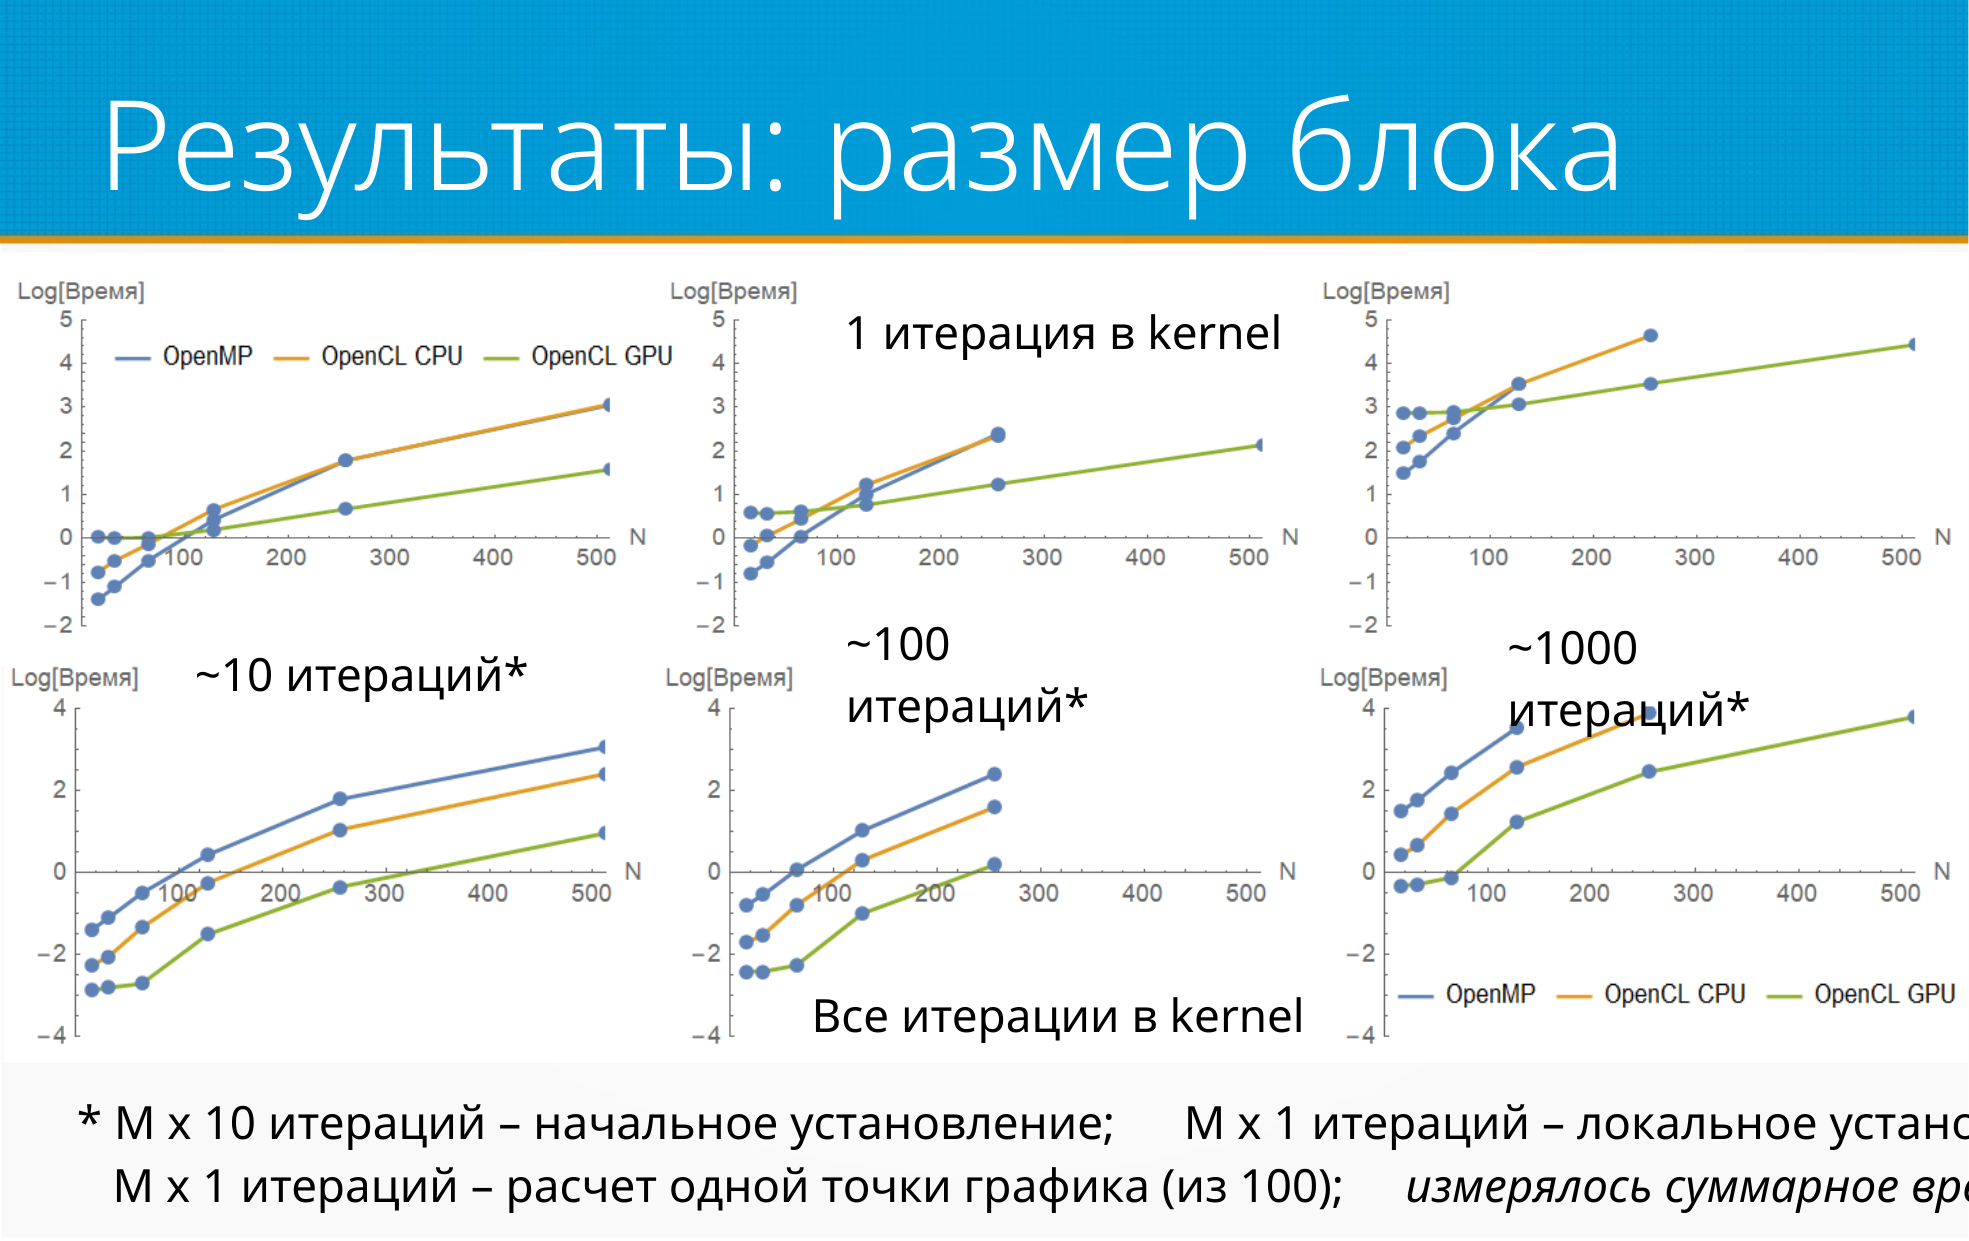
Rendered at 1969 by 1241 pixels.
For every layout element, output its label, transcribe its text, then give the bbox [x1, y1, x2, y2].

text_box 1 итерация в kernel [838, 296, 1236, 367]
text_box ~1000 итераций* [1501, 614, 1890, 742]
text_box ~10 итераций* [188, 639, 490, 709]
picture [1958, 1117, 1969, 1136]
picture [0, 233, 1969, 1241]
text_box ~100 итераций* [840, 610, 1170, 738]
text_box * M x 10 итераций – начальное установление; M x 1 итераций – локальное установление M x 1 итераций – расчет одной точки графика (из 100); измерялось суммарное время [70, 1089, 1884, 1217]
text_box Все итерации в kernel [805, 980, 1252, 1050]
title Результаты: размер блока [98, 19, 1870, 227]
